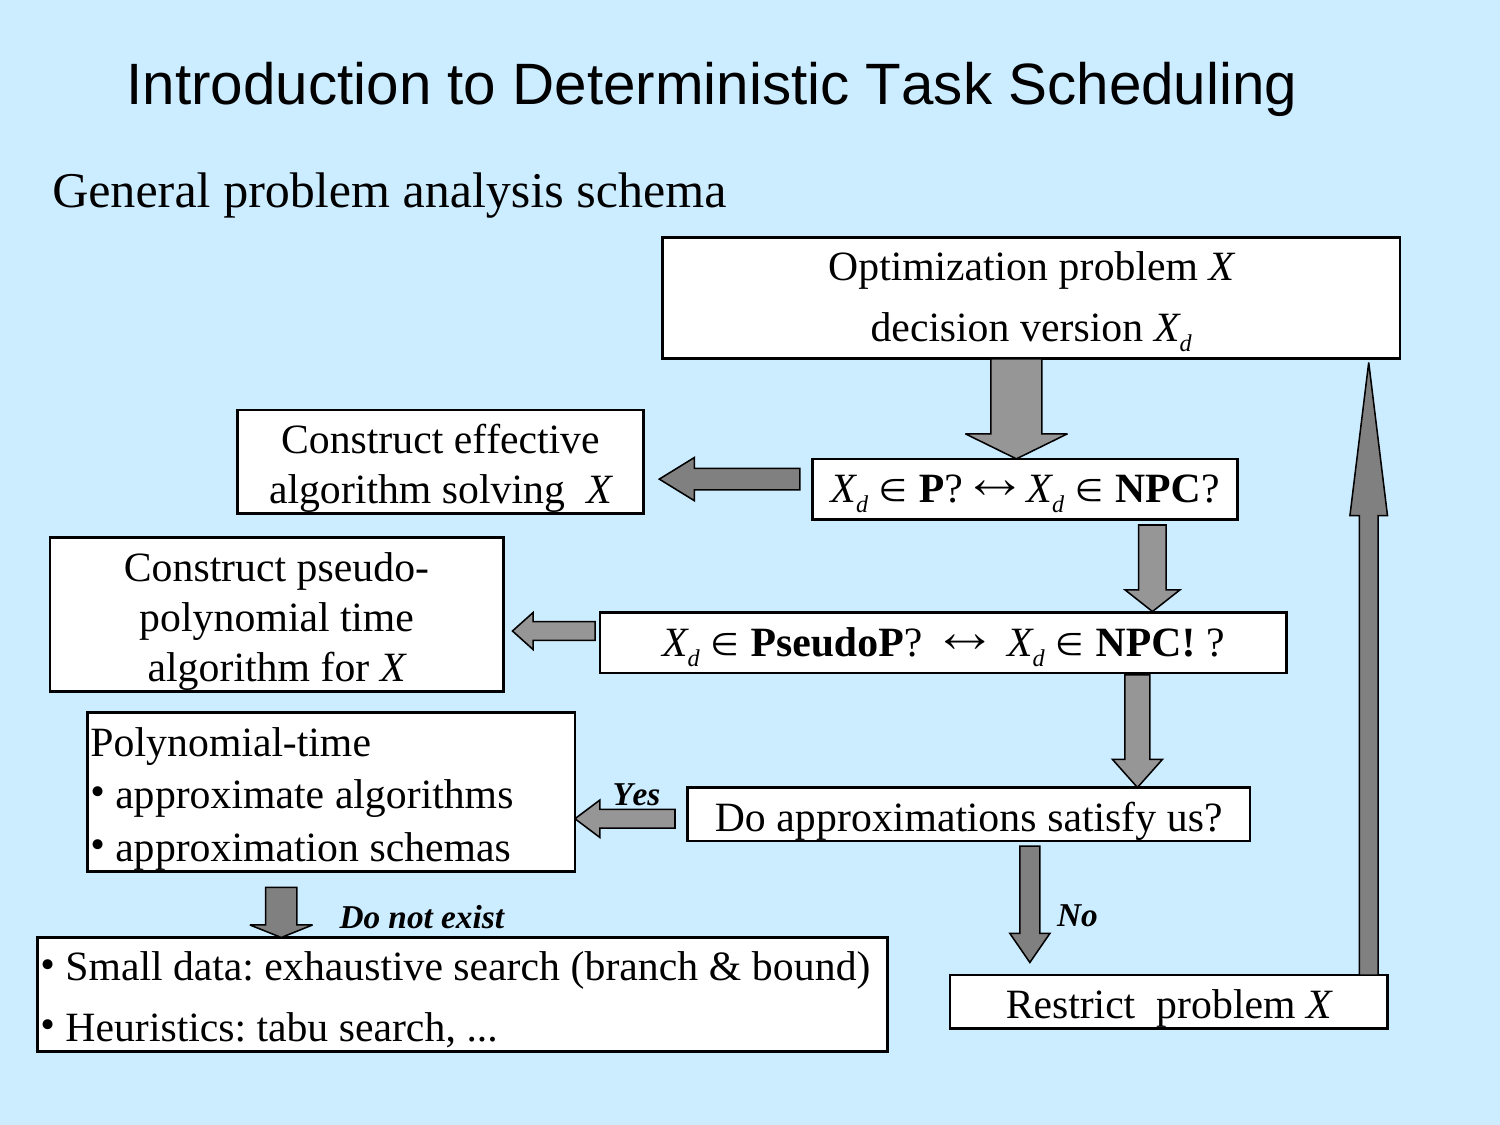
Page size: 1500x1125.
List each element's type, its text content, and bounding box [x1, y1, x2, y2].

text_box Xd  P?  Xd  NPC? [812, 458, 1238, 520]
text_box Restrict problem X [950, 975, 1388, 1029]
text_box Optimization problem X decision version Xd [662, 237, 1401, 359]
text_box [249, 887, 313, 938]
text_box Construct effective algorithm solving X [237, 410, 644, 514]
text_box Polynomial-time approximate algorithms approximation schemas [87, 712, 576, 872]
text_box General problem analysis schema [37, 175, 1201, 226]
text_box Xd  PseudoP?  Xd  NPC! ? [600, 612, 1287, 674]
text_box [1349, 362, 1388, 976]
text_box [576, 799, 676, 838]
text_box No [1057, 893, 1133, 934]
text_box [965, 358, 1068, 459]
text_box Yes [612, 772, 688, 813]
title Introduction to Deterministic Task Scheduling [0, 0, 1463, 175]
text_box [1009, 846, 1050, 963]
text_box Construct pseudo-polynomial time algorithm for X [49, 537, 504, 692]
text_box [512, 612, 596, 650]
text_box [659, 457, 800, 501]
text_box Do approximations satisfy us? [687, 787, 1251, 842]
text_box Do not exist [324, 887, 613, 943]
text_box [1125, 525, 1180, 612]
text_box Small data: exhaustive search (branch & bound) Heuristics: tabu search, ... [37, 937, 888, 1052]
text_box [1112, 674, 1163, 787]
